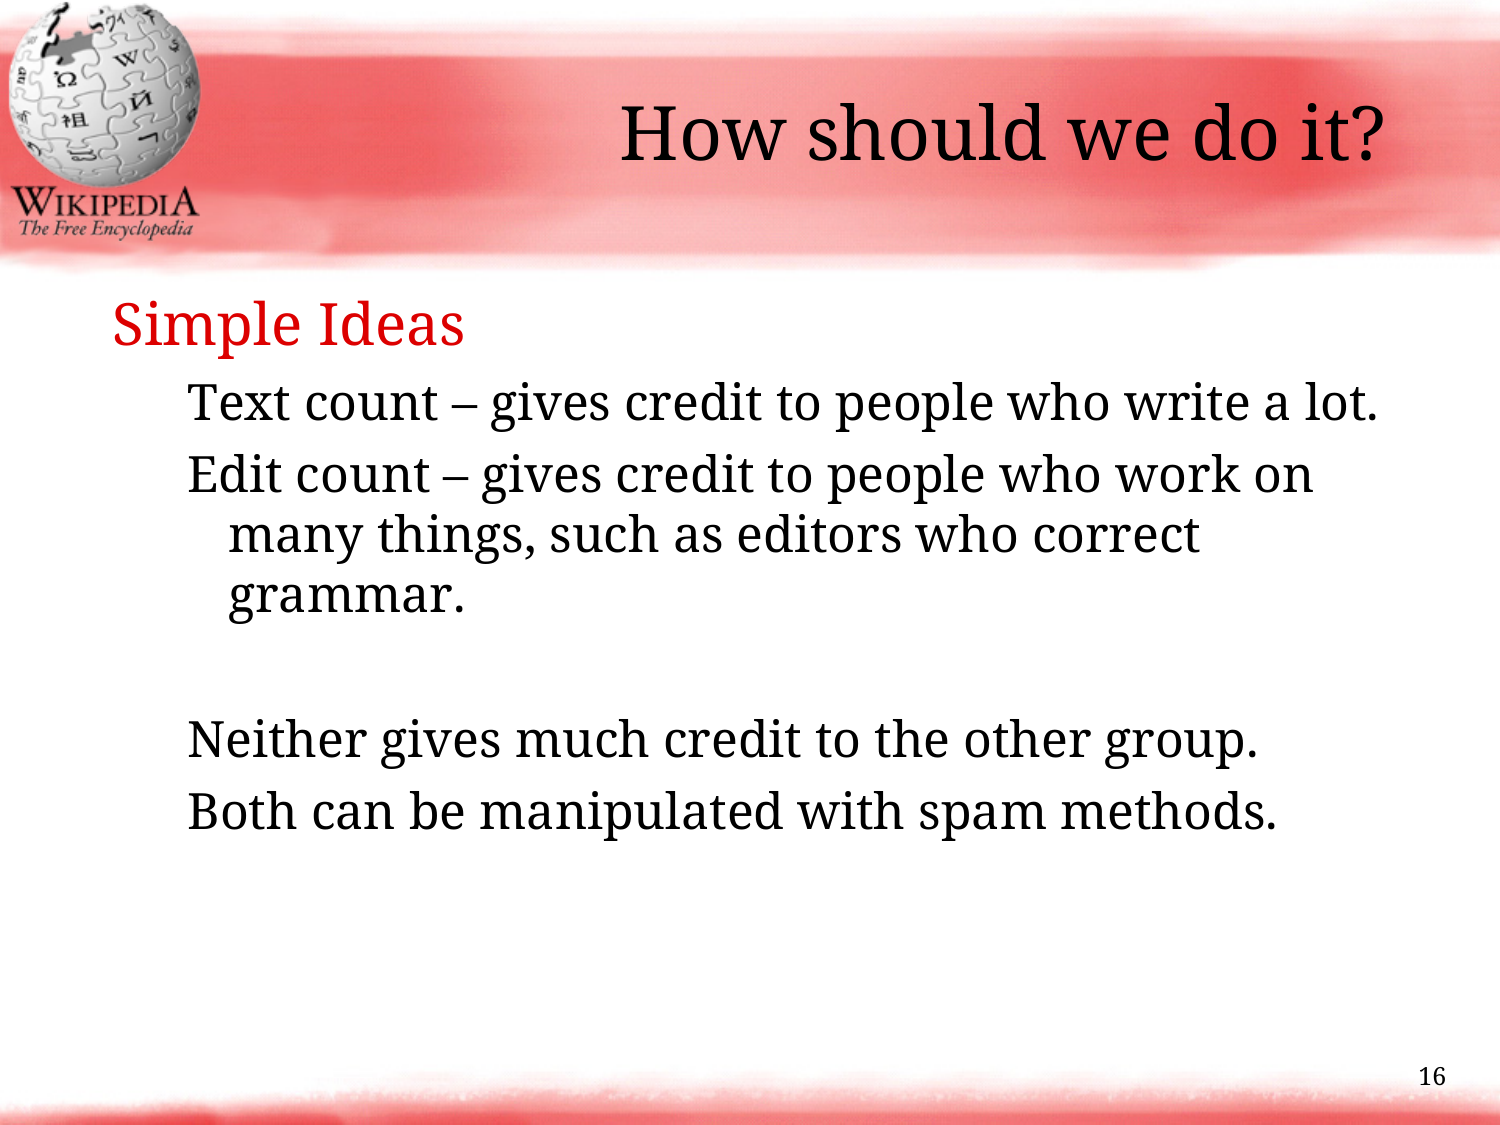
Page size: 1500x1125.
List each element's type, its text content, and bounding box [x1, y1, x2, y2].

text_box How should we do it? [112, 44, 1387, 217]
picture [0, 0, 1500, 1125]
text_box Simple Ideas Text count – gives credit to people who write a lot. Edit count – gives credit to people who work on many things, such as editors who correct grammar. Neither gives much credit to the other group. Both can be manipulated with spam methods. [112, 287, 1387, 1035]
